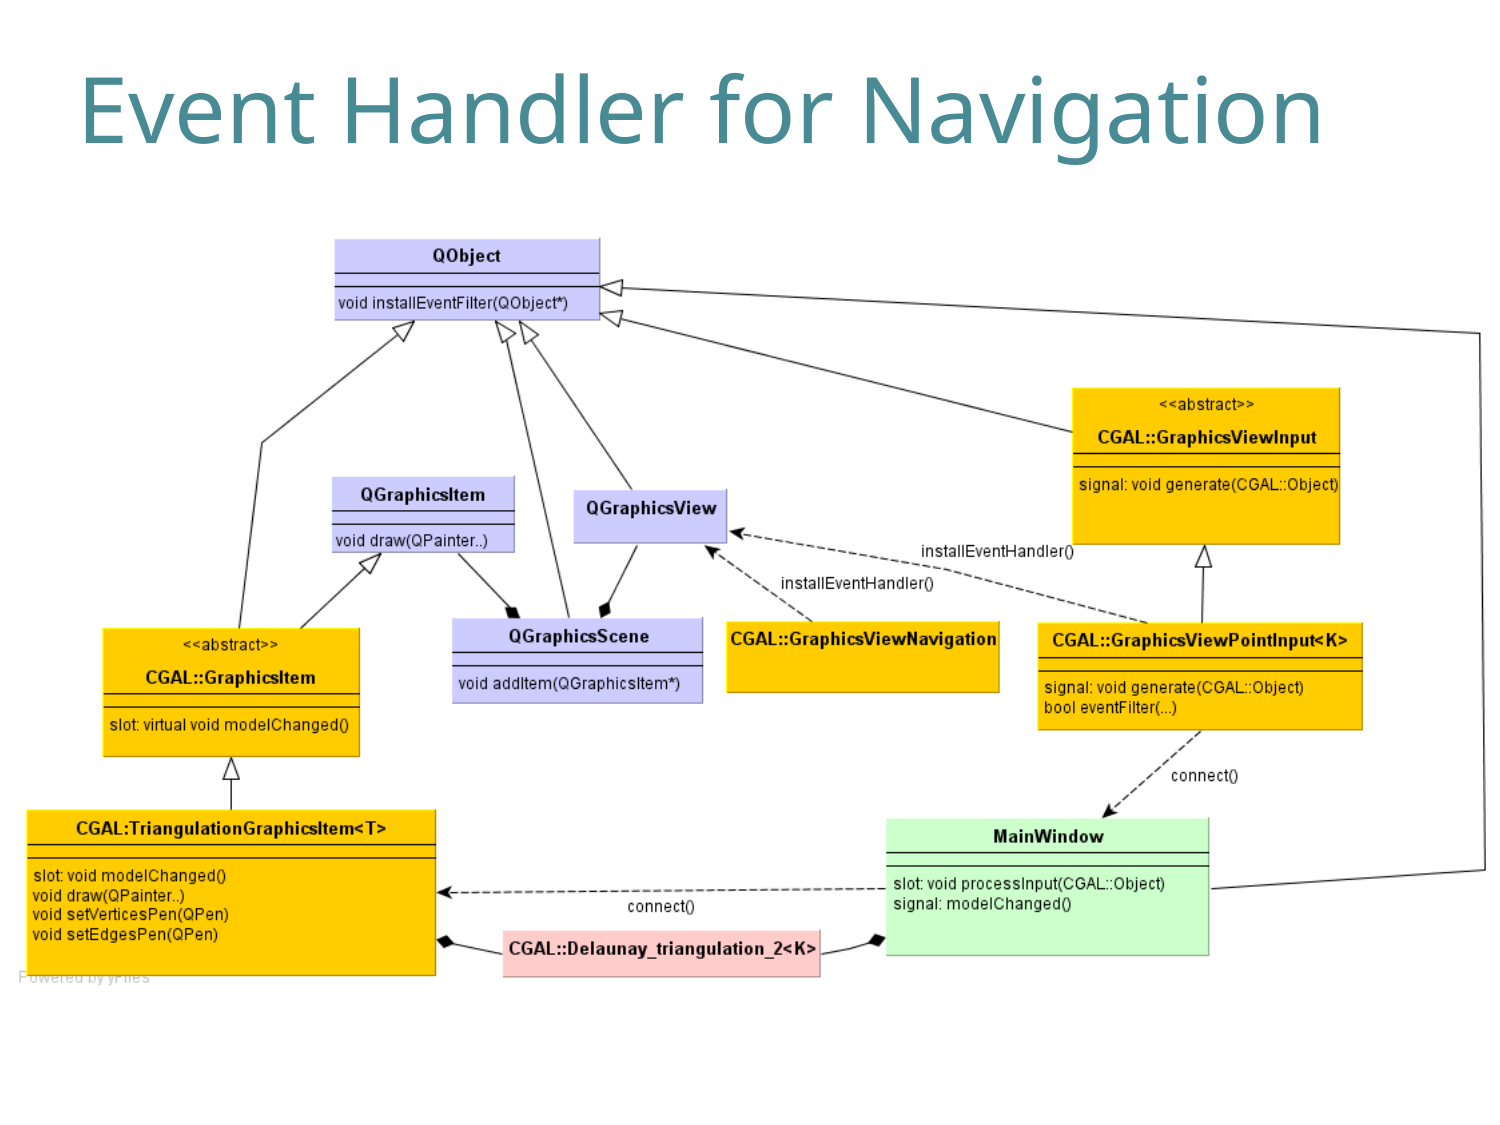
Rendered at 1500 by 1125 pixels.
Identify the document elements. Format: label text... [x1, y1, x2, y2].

title Event Handler for Navigation [62, 37, 1479, 218]
picture [5, 218, 1500, 999]
